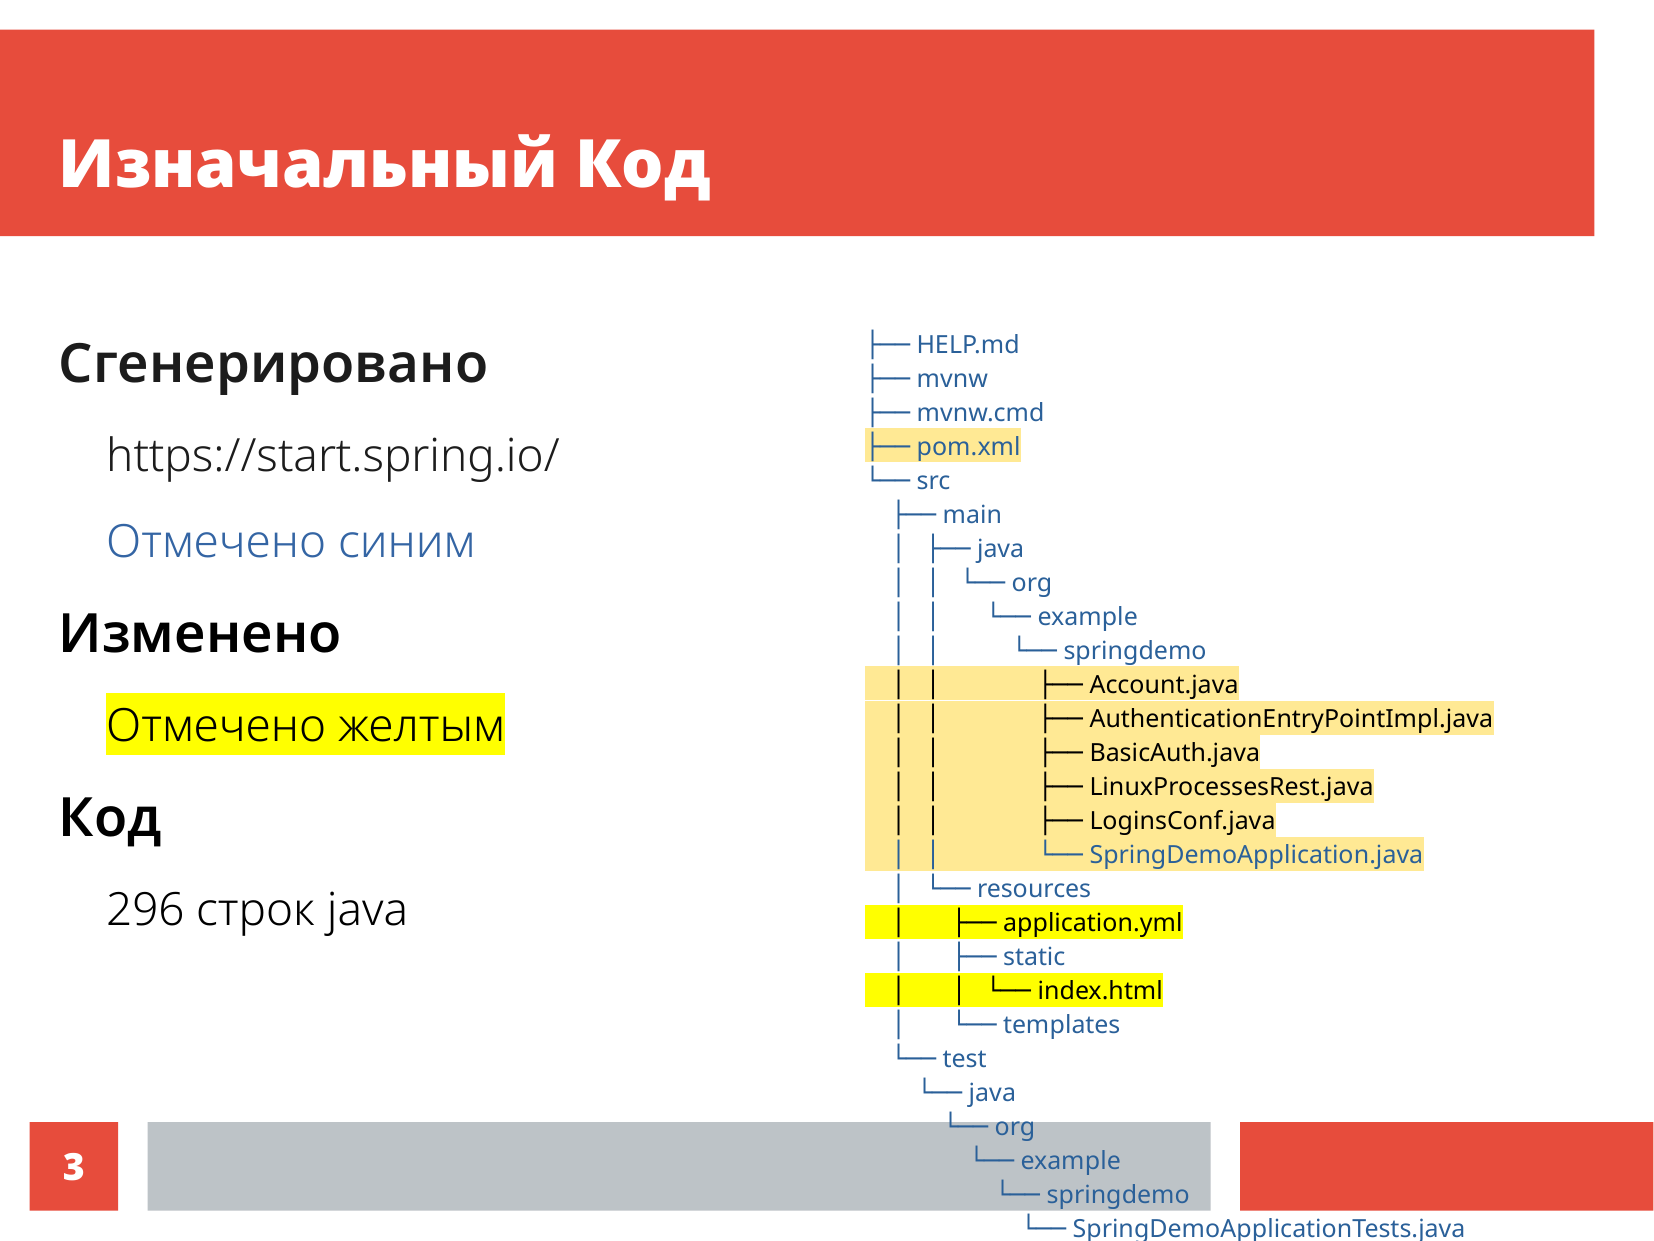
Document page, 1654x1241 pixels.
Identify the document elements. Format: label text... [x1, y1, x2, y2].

text_box ├── HELP.md ├── mvnw ├── mvnw.cmd ├── pom.xml └── src ├── main │ ├── java │ │ └── org │ │ └── example │ │ └── springdemo │ │ ├── Account.java │ │ ├── AuthenticationEntryPointImpl.java │ │ ├── BasicAuth.java │ │ ├── LinuxProcessesRest.java │ │ ├── LoginsConf.java │ │ └── SpringDemoApplication.java │ └── resources │ ├── application.yml │ ├── static │ │ └── index.html │ └── templates └── test └── java └── org └── example └── springdemo └── SpringDemoApplicationTests.java [850, 318, 1571, 1154]
title Изначальный Код [59, 59, 1595, 207]
list Сгенерировано https://start.spring.io/ Отмечено синим Изменено Отмечено желтым Код 296 строк java [59, 324, 850, 1093]
